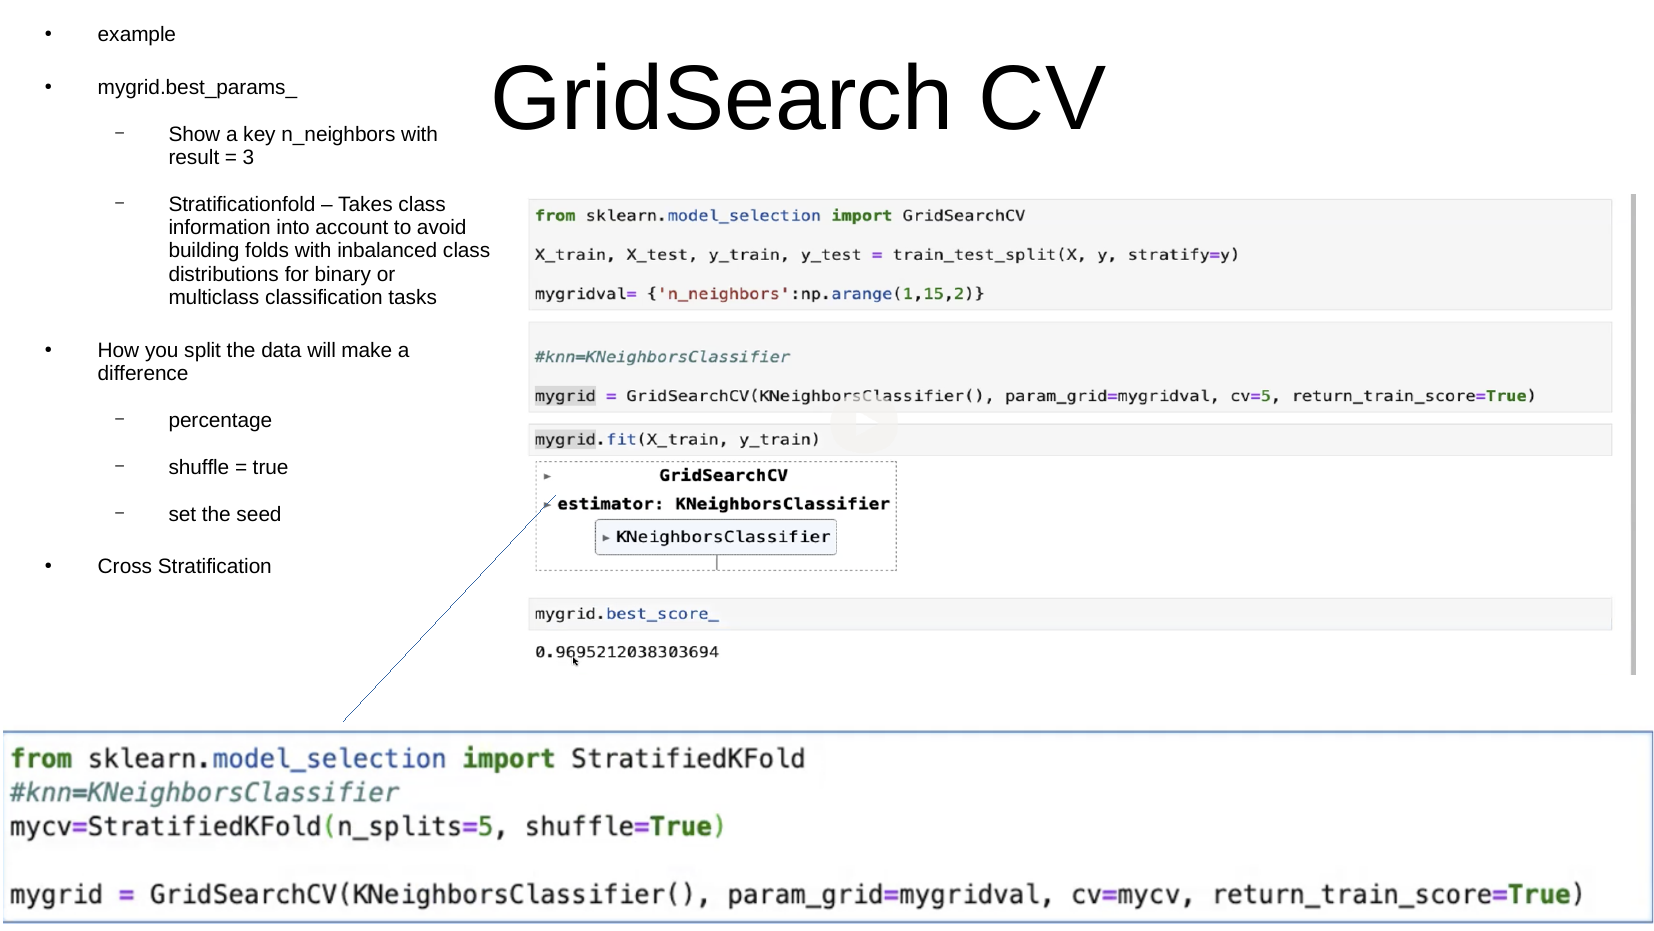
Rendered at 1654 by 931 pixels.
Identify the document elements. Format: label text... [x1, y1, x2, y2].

list example mygrid.best_params_ Show a key n_neighbors with result = 3 Stratificationfold – Takes class information into account to avoid building folds with inbalanced class distributions for binary or multiclass classification tasks How you split the data will make a difference percentage shuffle = true set the seed Cross Stratification [26, 22, 1516, 706]
picture [525, 194, 1636, 676]
picture [3, 722, 1654, 924]
title GridSearch CV [67, 20, 1556, 176]
